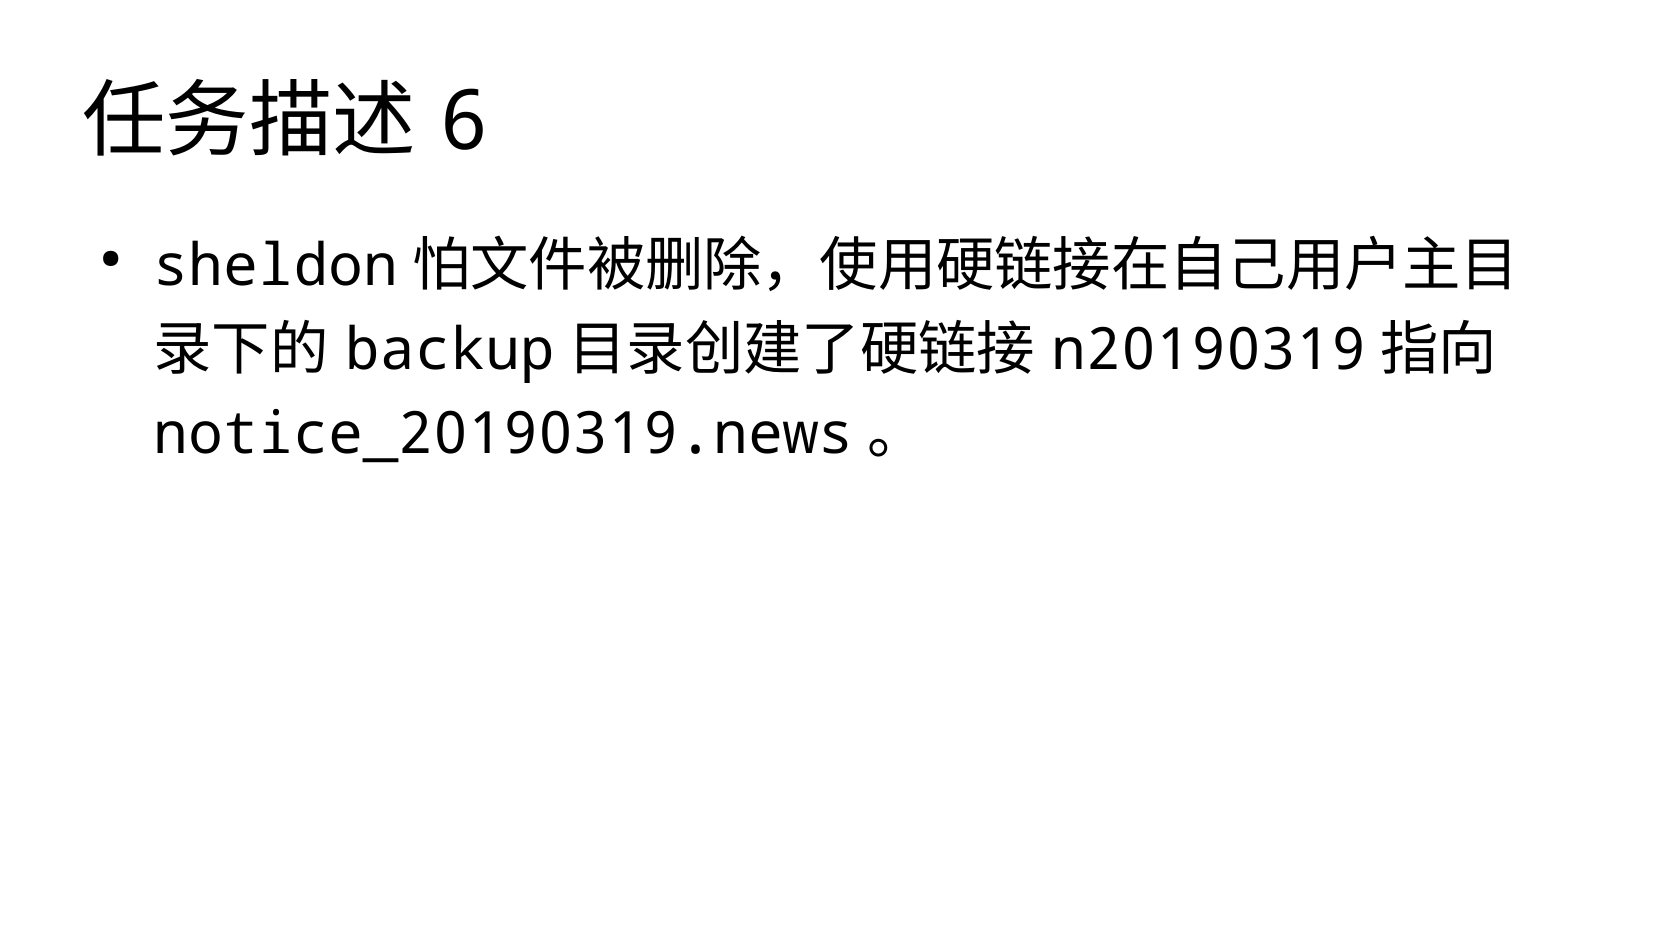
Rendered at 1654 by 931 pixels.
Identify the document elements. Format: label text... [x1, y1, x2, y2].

list sheldon怕文件被删除，使用硬链接在自己用户主目录下的backup目录创建了硬链接n20190319指向notice_20190319.news。 [82, 217, 1571, 758]
title 任务描述6 [82, 37, 1571, 189]
